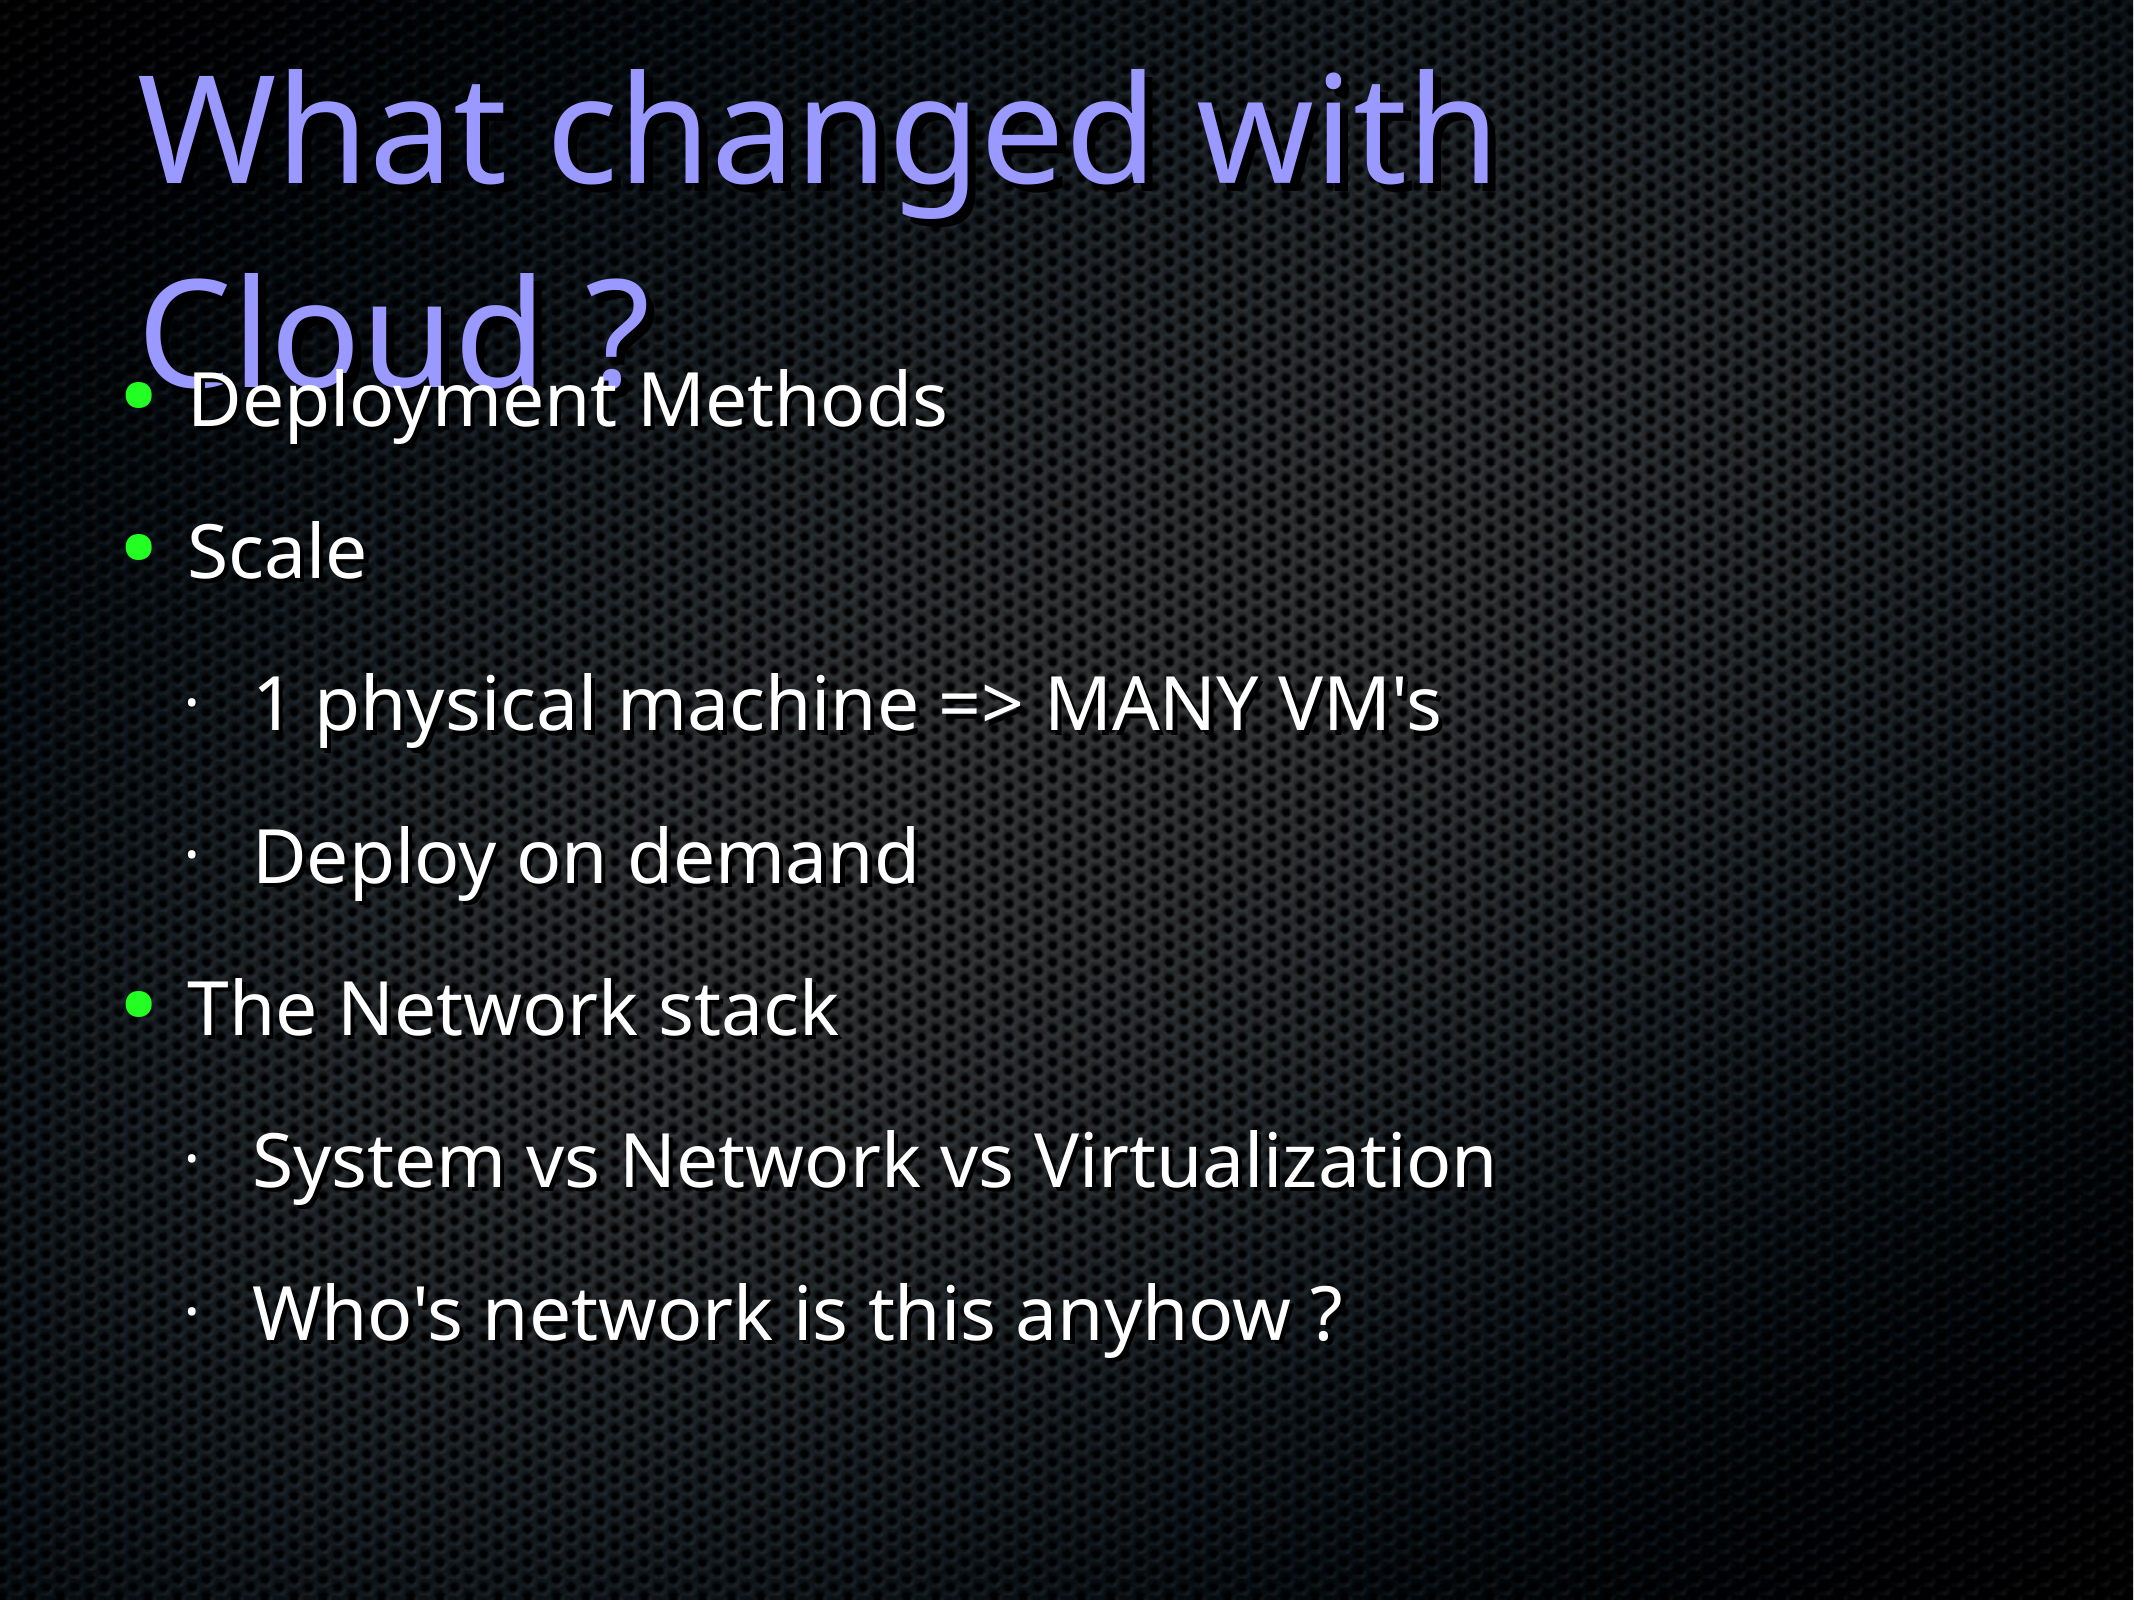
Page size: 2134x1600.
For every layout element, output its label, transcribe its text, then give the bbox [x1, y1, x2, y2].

picture [0, 0, 2134, 1600]
list Deployment Methods Scale 1 physical machine => MANY VM's Deploy on demand The Network stack System vs Network vs Virtualization Who's network is this anyhow ? [112, 397, 1988, 1463]
title What changed with Cloud ? [129, 41, 2005, 413]
